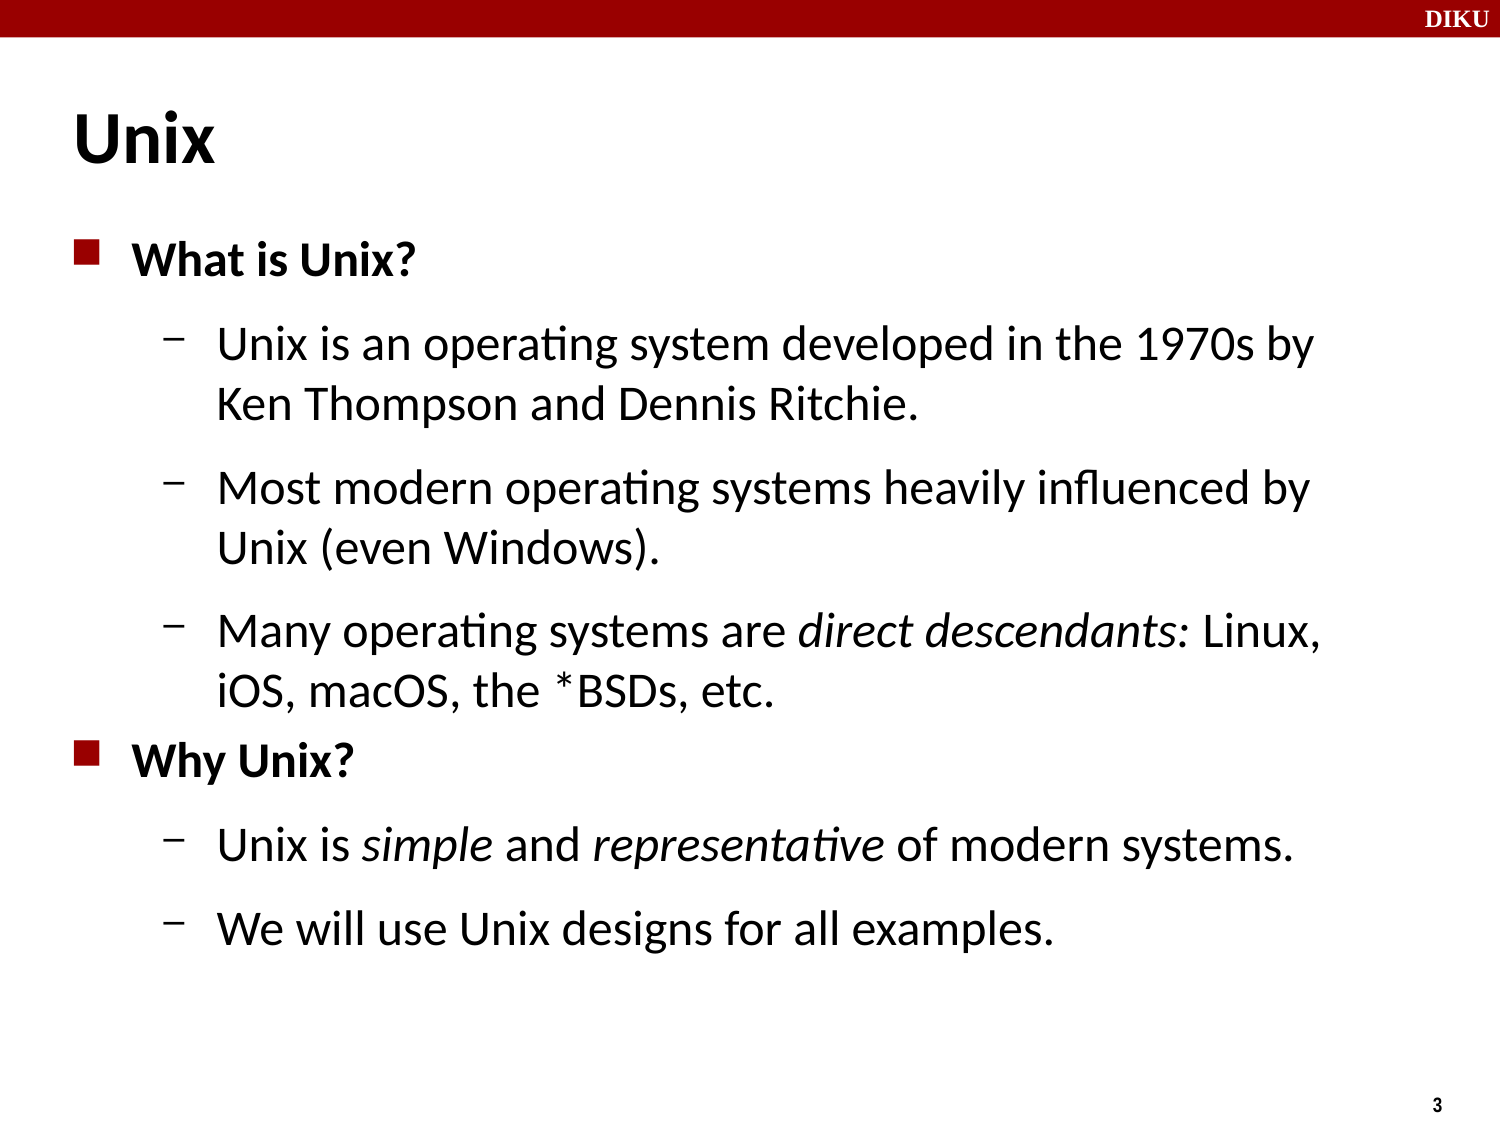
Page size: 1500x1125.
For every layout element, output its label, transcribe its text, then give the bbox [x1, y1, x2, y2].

list What is Unix? Unix is an operating system developed in the 1970s by Ken Thompson and Dennis Ritchie. Most modern operating systems heavily influenced by Unix (even Windows). Many operating systems are direct descendants: Linux, iOS, macOS, the *BSDs, etc. Why Unix? Unix is simple and representative of modern systems. We will use Unix designs for all examples. [60, 219, 1356, 1036]
title Unix [58, 71, 1304, 197]
